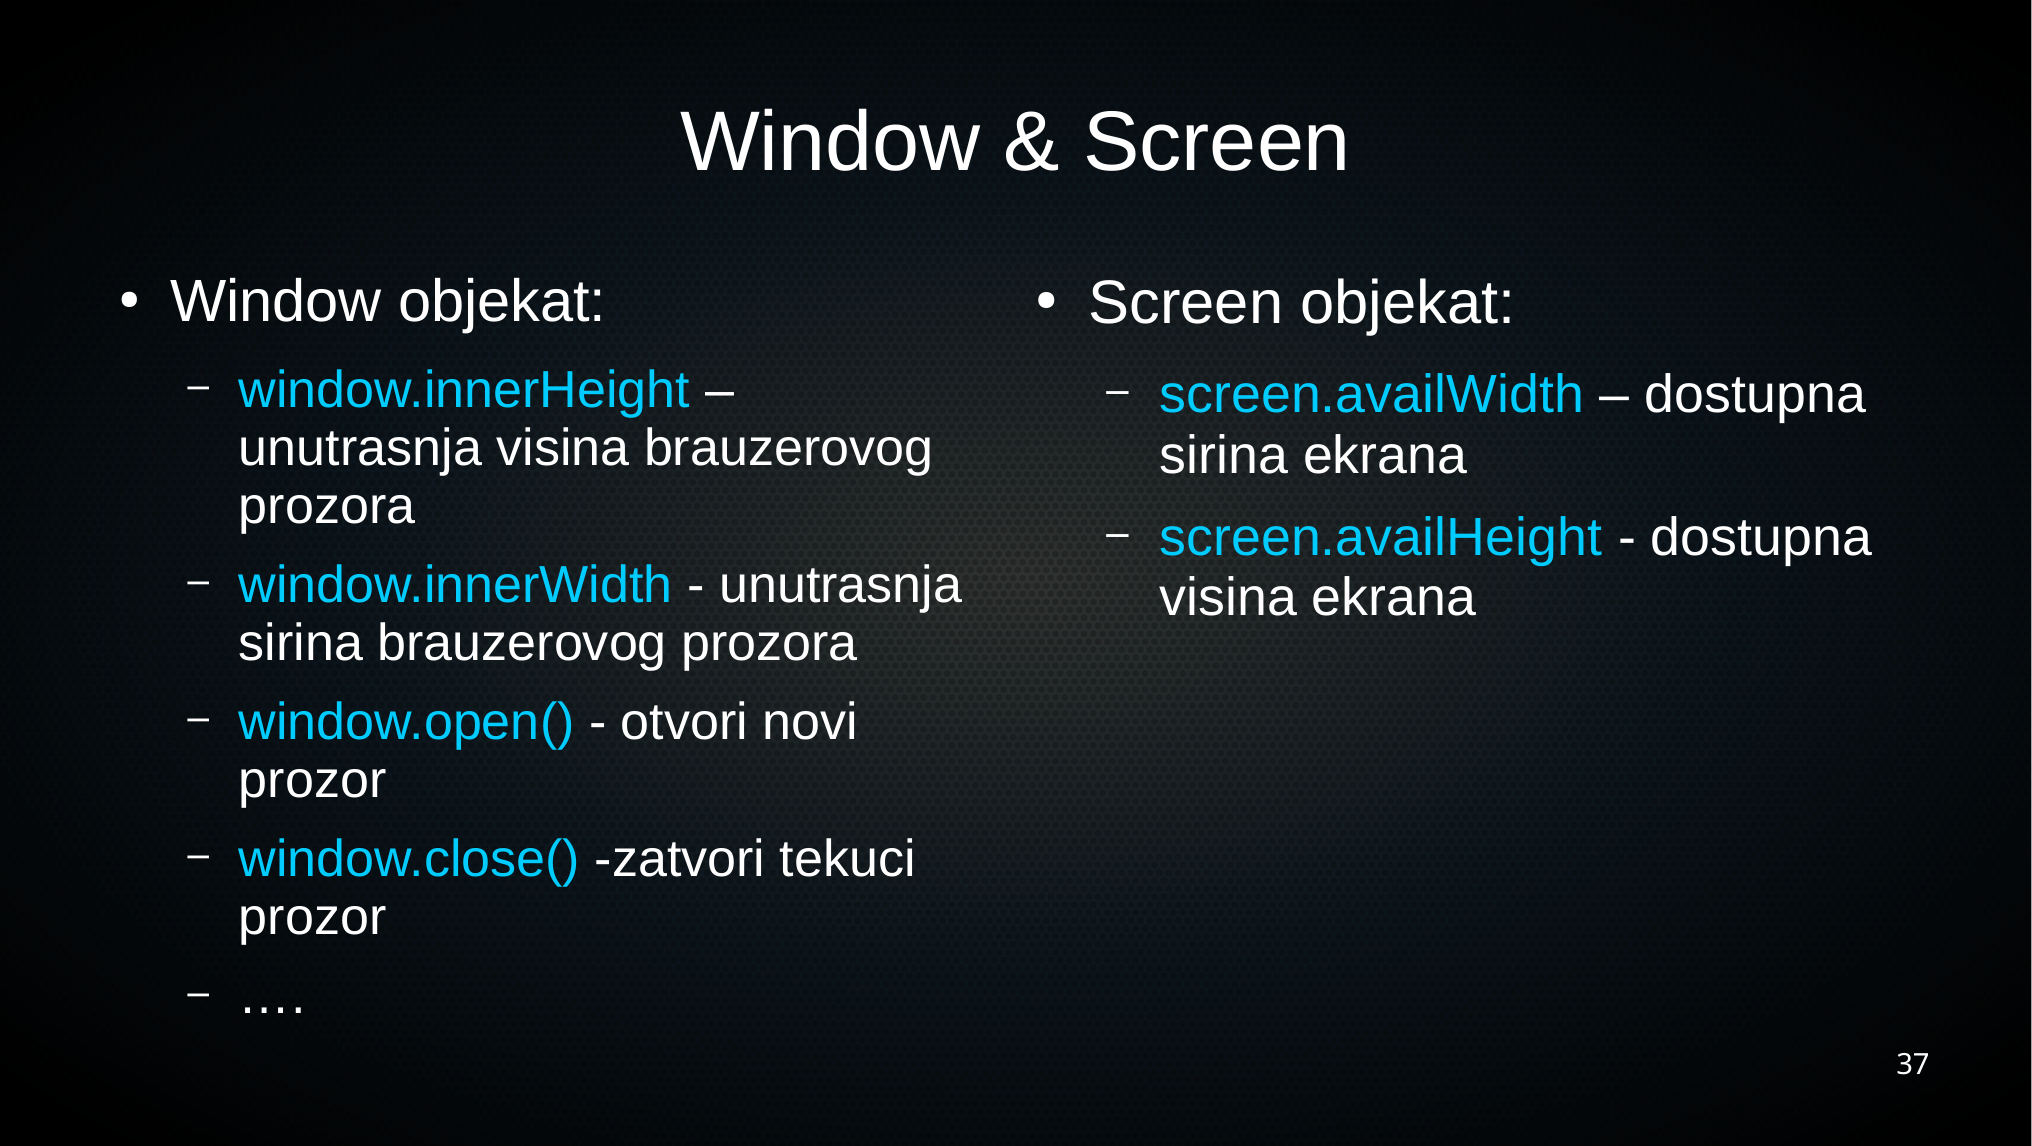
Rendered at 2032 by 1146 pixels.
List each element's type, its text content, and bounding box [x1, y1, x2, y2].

title Window & Screen [101, 45, 1930, 237]
picture [0, 0, 2032, 1146]
list Window objekat: window.innerHeight – unutrasnja visina brauzerovog prozora window.innerWidth - unutrasnja sirina brauzerovog prozora window.open() - otvori novi prozor window.close() -zatvori tekuci prozor …. [101, 268, 974, 1075]
list Screen objekat: screen.availWidth – dostupna sirina ekrana screen.availHeight - dostupna visina ekrana [1017, 268, 1891, 933]
